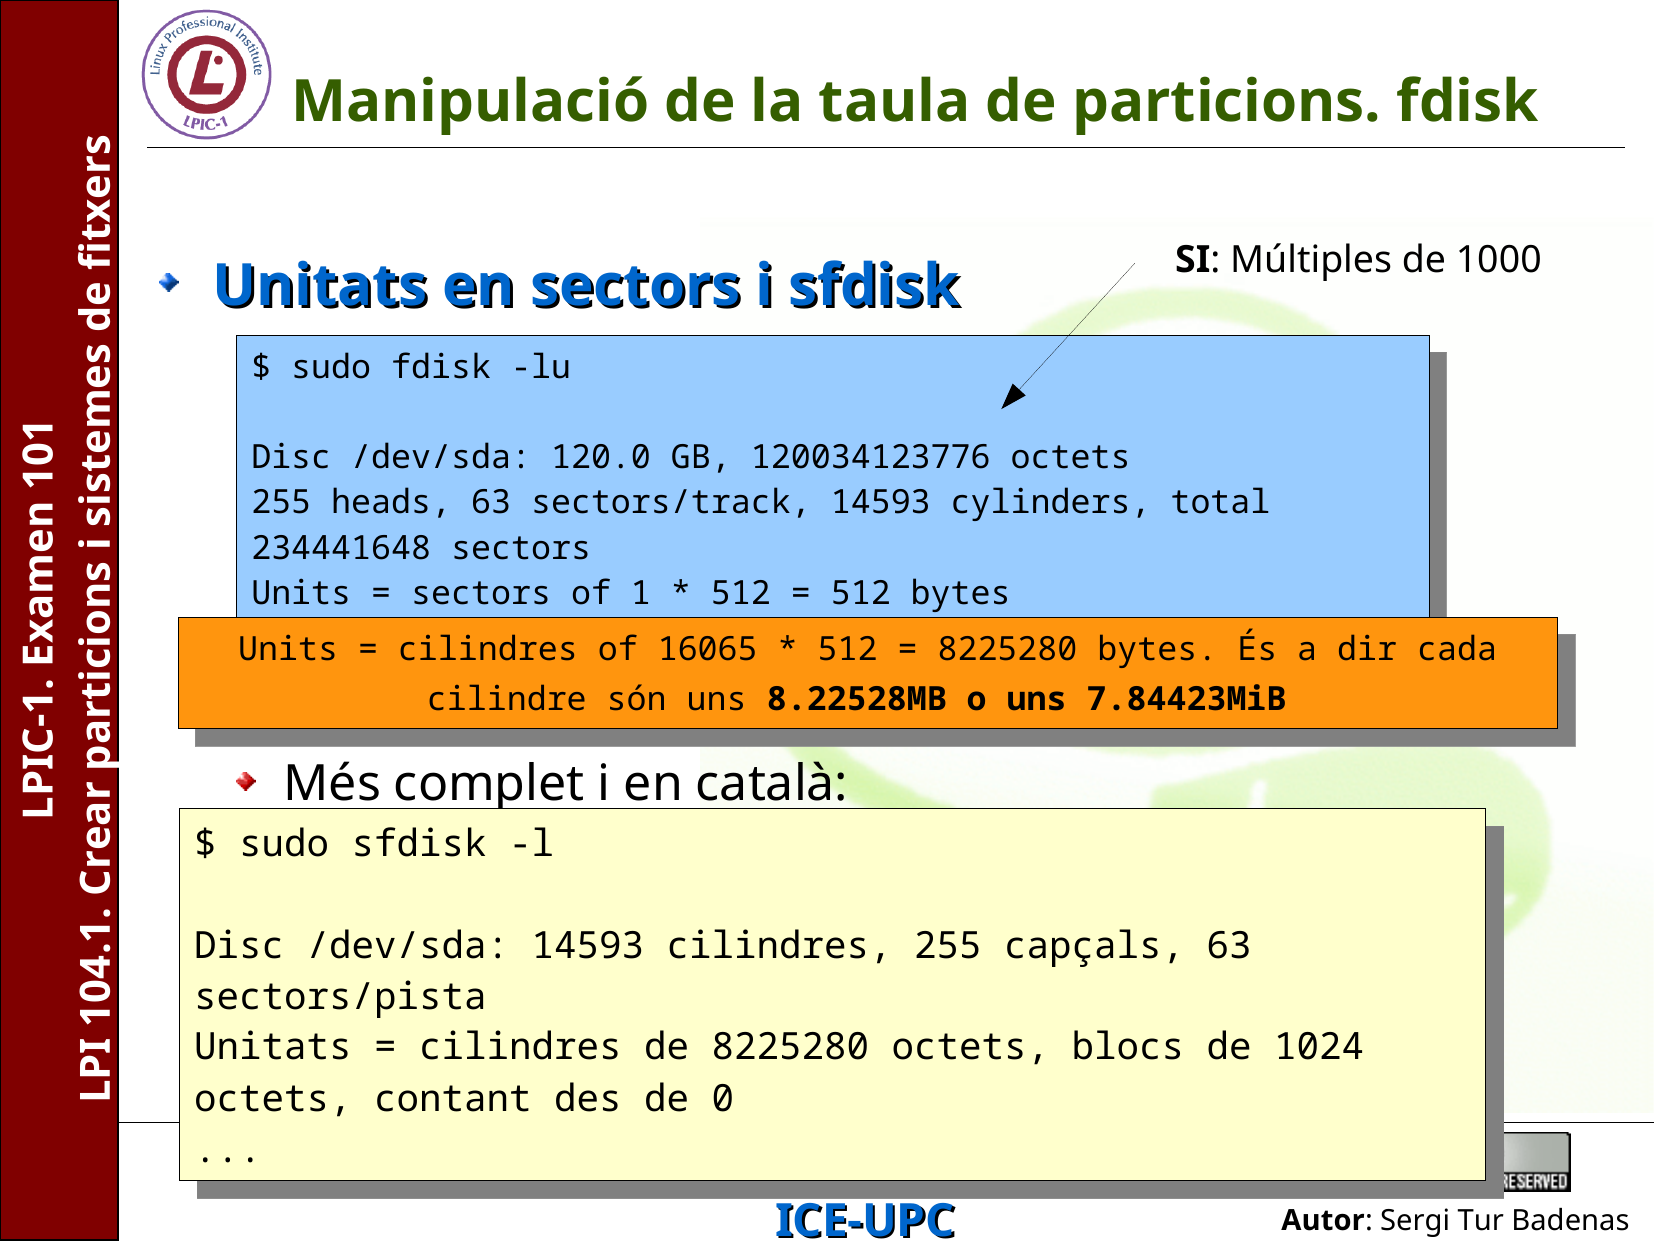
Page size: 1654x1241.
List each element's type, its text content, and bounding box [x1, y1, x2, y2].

text_box $ sudo fdisk -lu Disc /dev/sda: 120.0 GB, 120034123776 octets 255 heads, 63 sectors/track, 14593 cylinders, total 234441648 sectors Units = sectors of 1 * 512 = 512 bytes Disk identifier: 0xa0000000 [236, 335, 1430, 583]
title Manipulació de la taula de particions. fdisk [212, 56, 1617, 141]
list Unitats en sectors i sfdisk Més complet i en català: [141, 242, 1630, 1078]
text_box $ sudo sfdisk -l Disc /dev/sda: 14593 cilindres, 255 capçals, 63 sectors/pista Unitats = cilindres de 8225280 octets, blocs de 1024 octets, contant des de 0 ... [179, 808, 1486, 1086]
text_box Units = cilindres of 16065 * 512 = 8225280 bytes. És a dir cada cilindre són uns 8.22528MB o uns 7.84423MiB [178, 617, 1558, 703]
text_box SI: Múltiples de 1000 [1160, 225, 1540, 289]
picture [1504, 1132, 1571, 1192]
picture [700, 217, 1654, 1113]
picture [135, 5, 277, 142]
